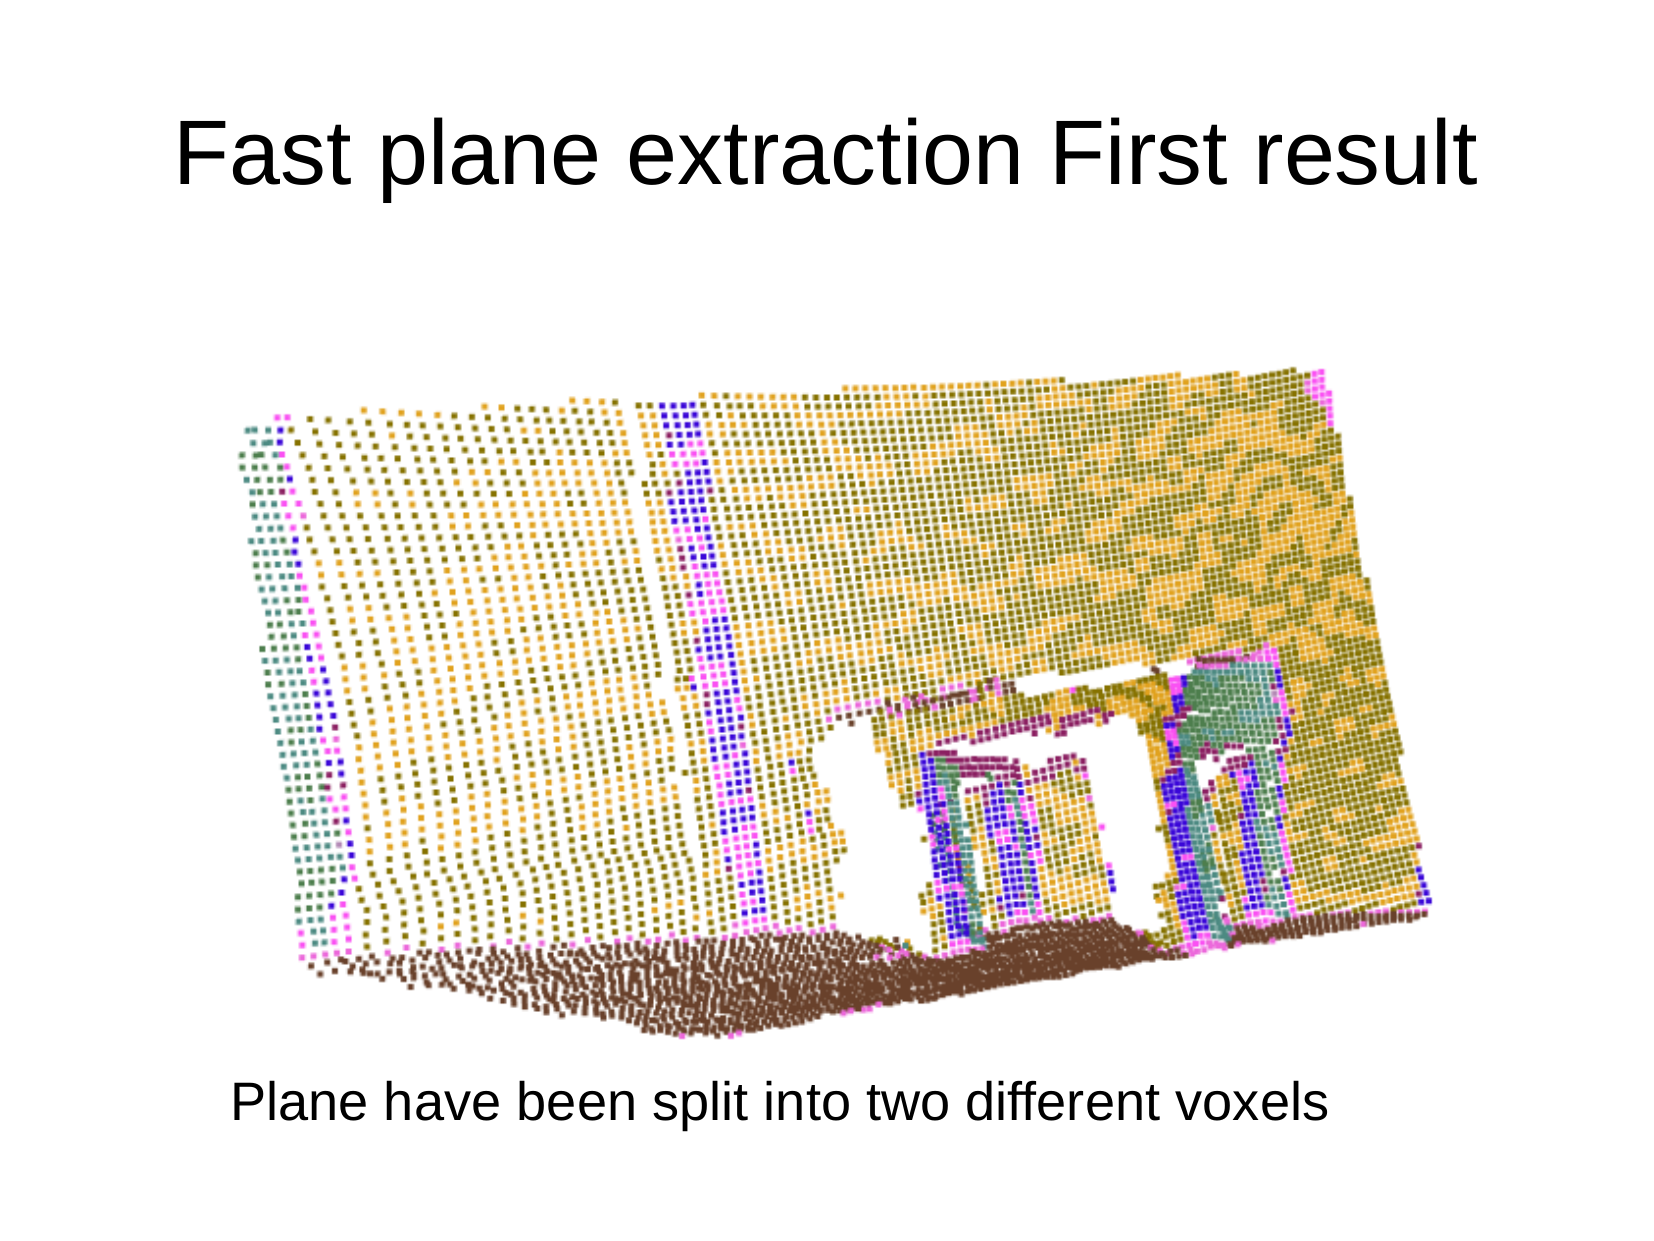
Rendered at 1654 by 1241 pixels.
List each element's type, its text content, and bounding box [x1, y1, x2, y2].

picture [156, 344, 1497, 1065]
text_box Plane have been split into two different voxels [180, 1064, 1486, 1140]
title Fast plane extraction First result [82, 49, 1571, 257]
